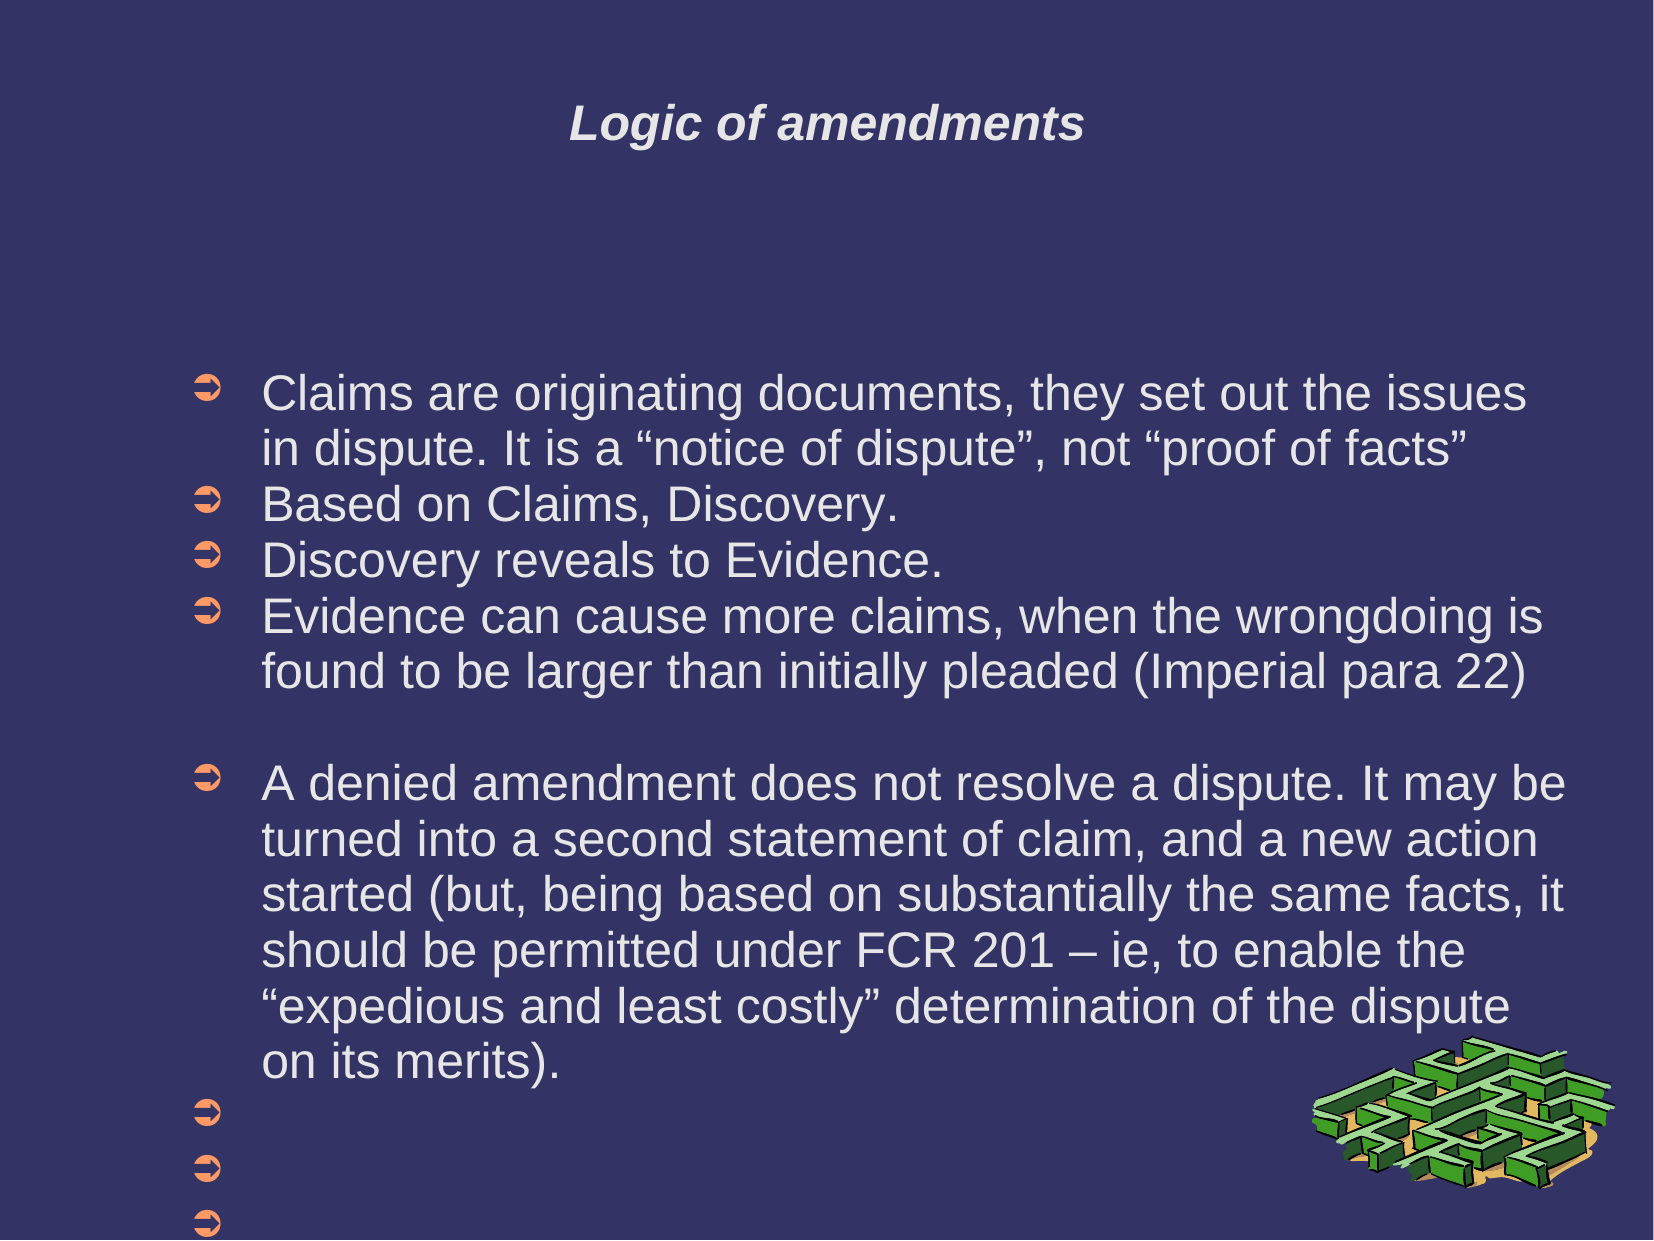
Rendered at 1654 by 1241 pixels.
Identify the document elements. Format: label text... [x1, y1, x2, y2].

title Logic of amendments [121, 19, 1534, 227]
list Claims are originating documents, they set out the issues in dispute. It is a “notice of dispute”, not “proof of facts” Based on Claims, Discovery. Discovery reveals to Evidence. Evidence can cause more claims, when the wrongdoing is found to be larger than initially pleaded (Imperial para 22) A denied amendment does not resolve a dispute. It may be turned into a second statement of claim, and a new action started (but, being based on substantially the same facts, it should be permitted under FCR 201 – ie, to enable the “expedious and least costly” determination of the dispute on its merits). [178, 364, 1570, 1241]
